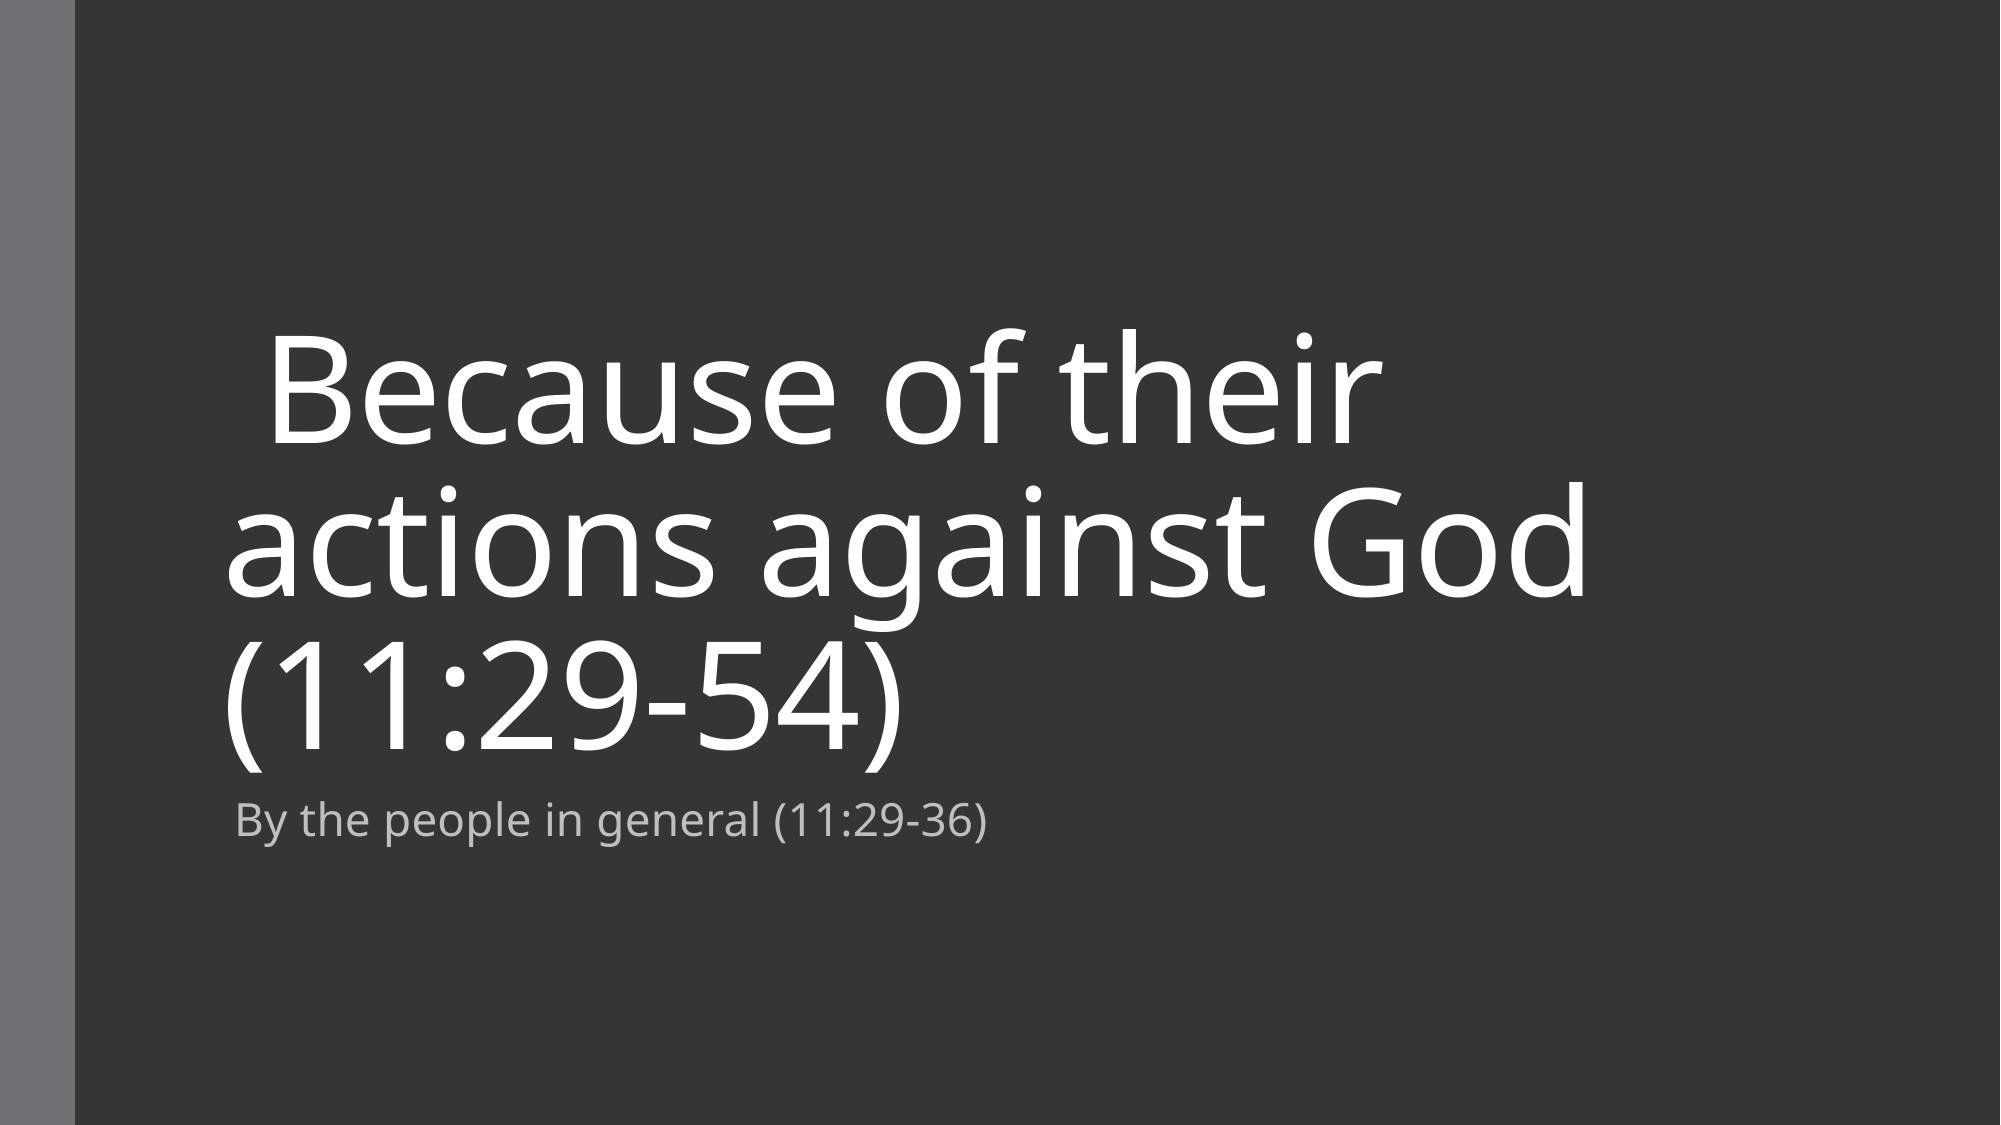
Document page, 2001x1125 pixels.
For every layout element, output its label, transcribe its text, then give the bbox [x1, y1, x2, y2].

subtitle By the people in general (11:29-36) [206, 787, 1752, 1066]
title Because of their actions against God (11:29-54) [206, 124, 1752, 787]
